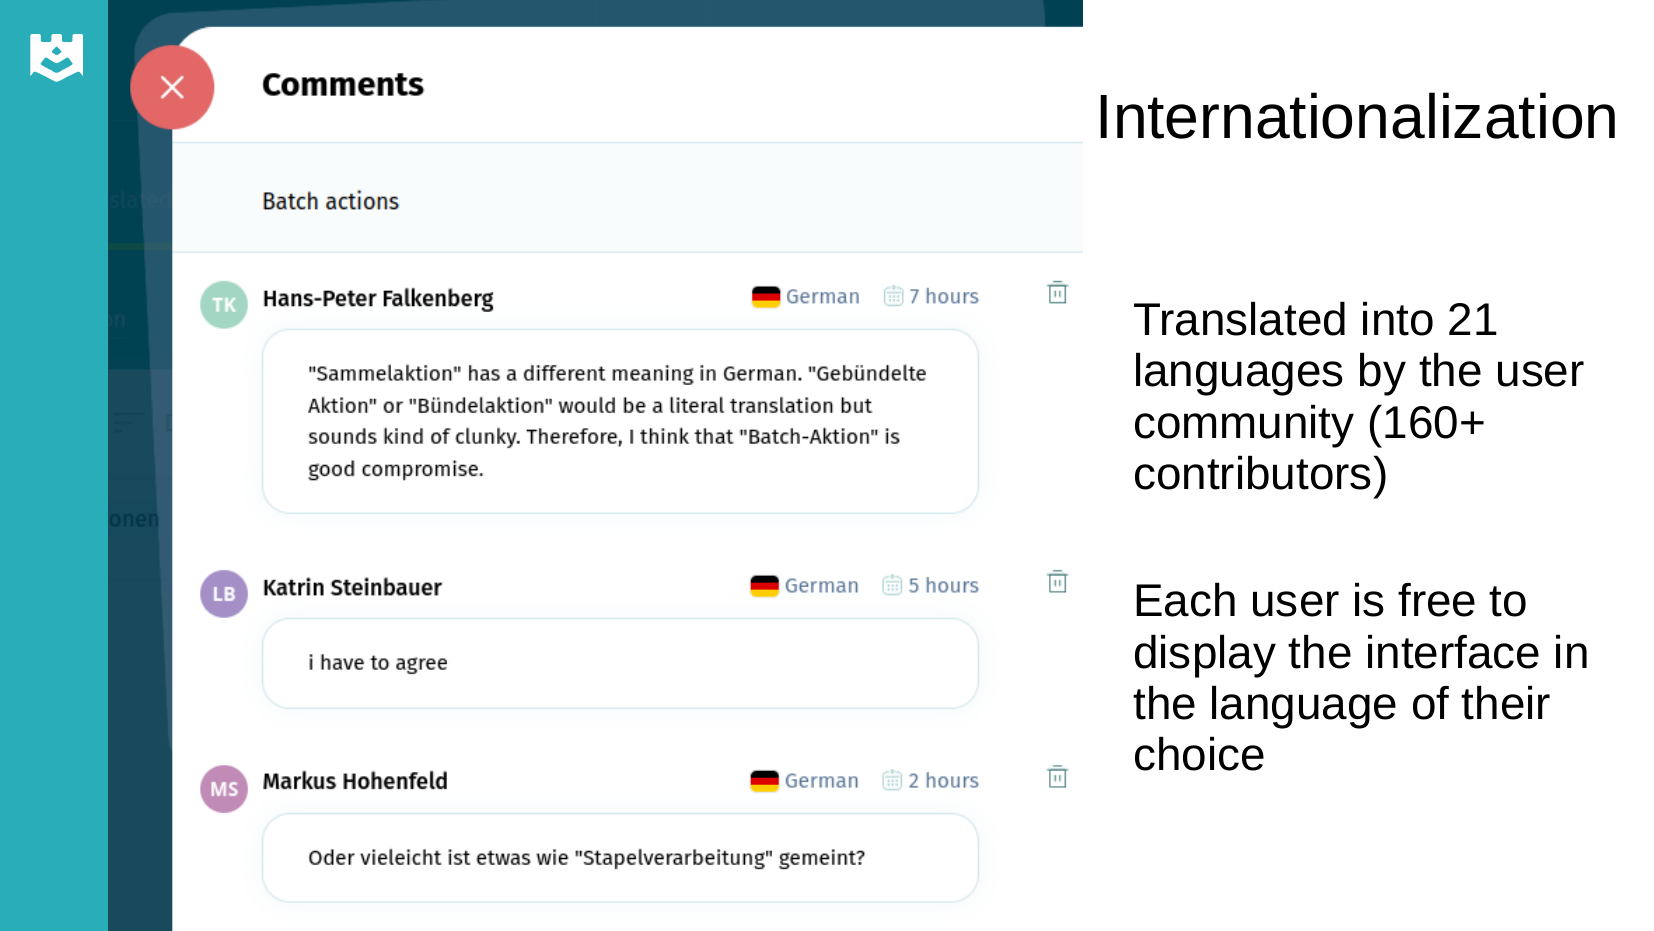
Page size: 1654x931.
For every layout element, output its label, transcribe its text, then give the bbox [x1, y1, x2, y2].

text_box Internationalization [1083, 75, 1644, 226]
picture [0, 0, 1083, 931]
text_box Translated into 21 languages ​​by the user community (160+ contributors) Each user is free to display the interface in the language of their choice [1118, 286, 1644, 788]
